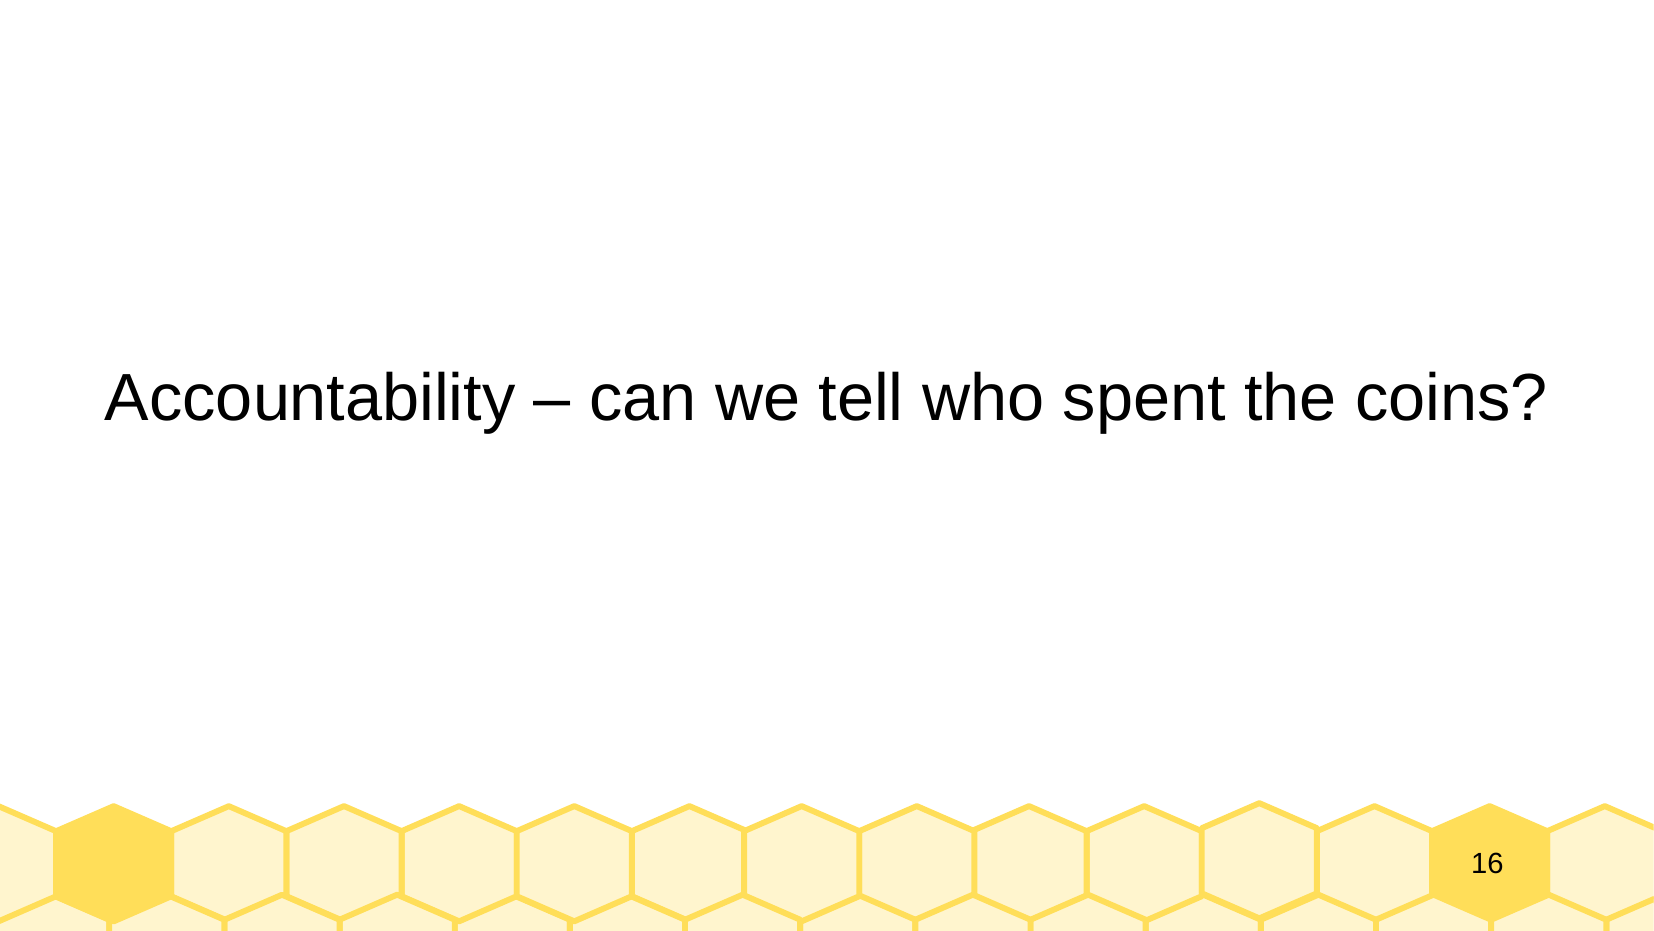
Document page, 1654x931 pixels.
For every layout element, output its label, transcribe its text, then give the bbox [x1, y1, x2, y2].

subtitle Accountability – can we tell who spent the coins? [82, 37, 1571, 758]
